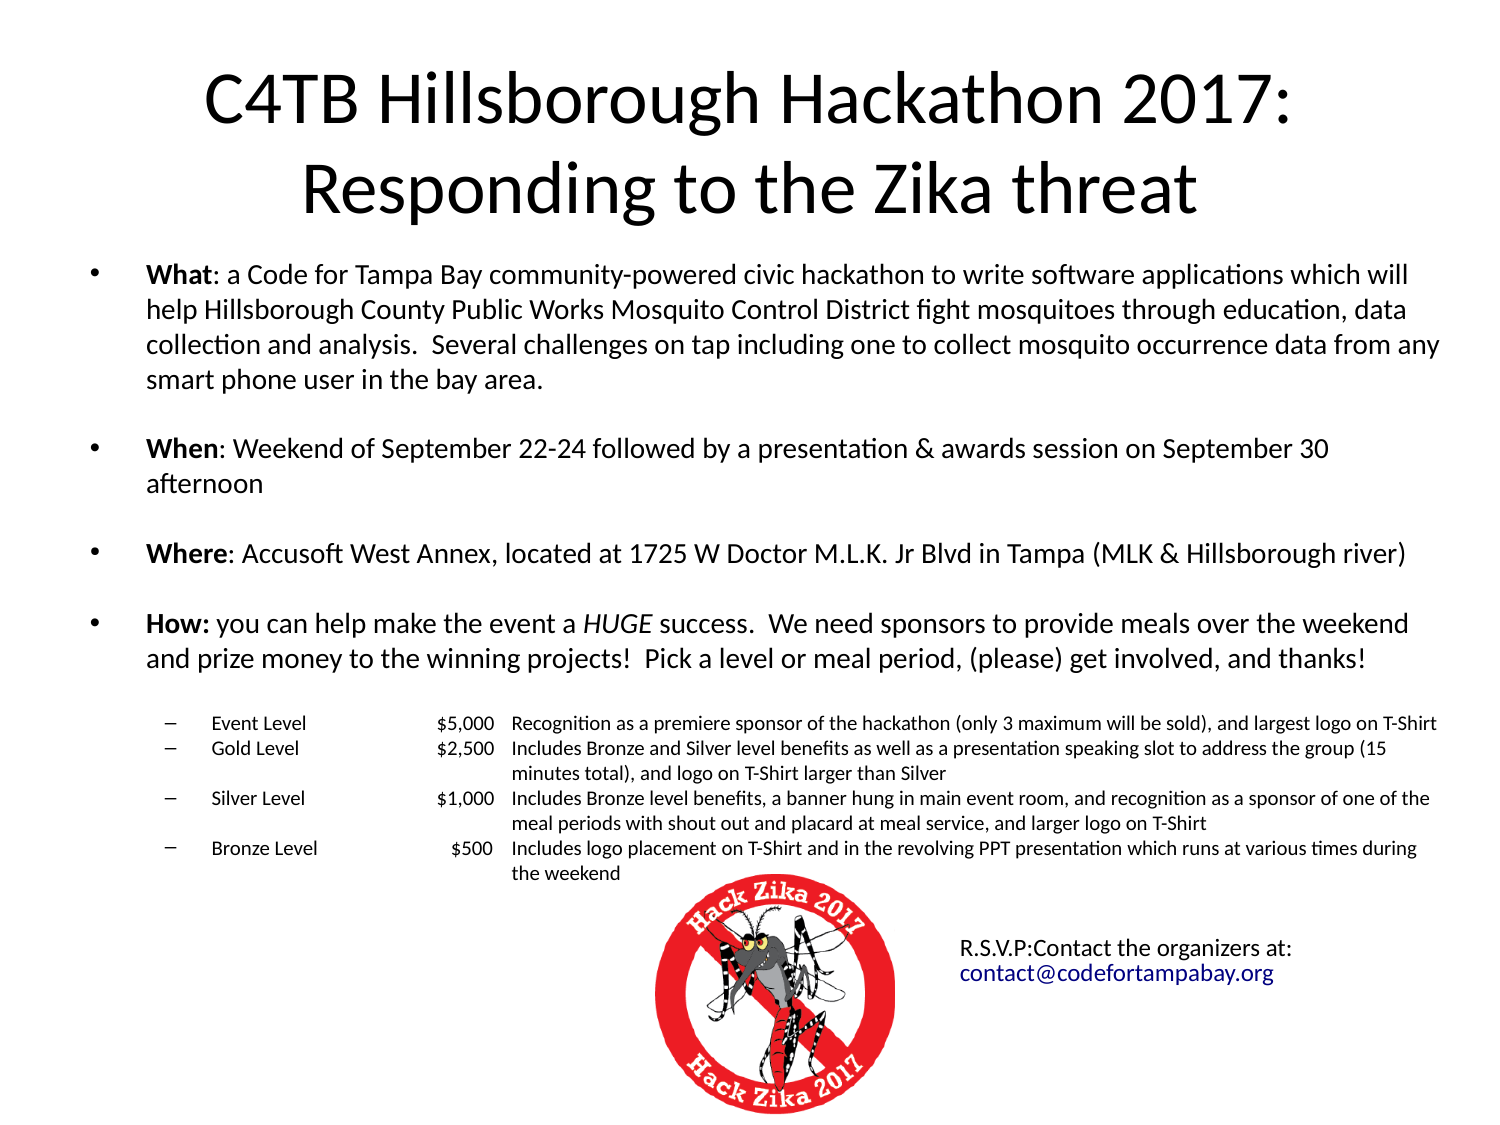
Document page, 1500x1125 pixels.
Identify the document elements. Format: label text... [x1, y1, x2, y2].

text_box R.S.V.P:Contact the organizers at: contact@codefortampabay.org [945, 930, 1321, 1037]
picture [655, 874, 895, 1115]
text_box What: a Code for Tampa Bay community-powered civic hackathon to write software applications which will help Hillsborough County Public Works Mosquito Control District fight mosquitoes through education, data collection and analysis. Several challenges on tap including one to collect mosquito occurrence data from any smart phone user in the bay area. When: Weekend of September 22-24 followed by a presentation & awards session on September 30 afternoon Where: Accusoft West Annex, located at 1725 W Doctor M.L.K. Jr Blvd in Tampa (MLK & Hillsborough river) How: you can help make the event a HUGE success. We need sponsors to provide meals over the weekend and prize money to the winning projects! Pick a level or meal period, (please) get involved, and thanks! Event Level $5,000 Recognition as a premiere sponsor of the hackathon (only 3 maximum will be sold), and largest logo on T-Shirt Gold Level $2,500 Includes Bronze and Silver level benefits as well as a presentation speaking slot to address the group (15 minutes total), and logo on T-Shirt larger than Silver Silver Level $1,000 Includes Bronze level benefits, a banner hung in main event room, and recognition as a sponsor of one of the meal periods with shout out and placard at meal service, and larger logo on T-Shirt Bronze Level $500 Includes logo placement on T-Shirt and in the revolving PPT presentation which runs at various times during the weekend [74, 247, 1457, 844]
text_box C4TB Hillsborough Hackathon 2017: Responding to the Zika threat [75, 45, 1425, 233]
